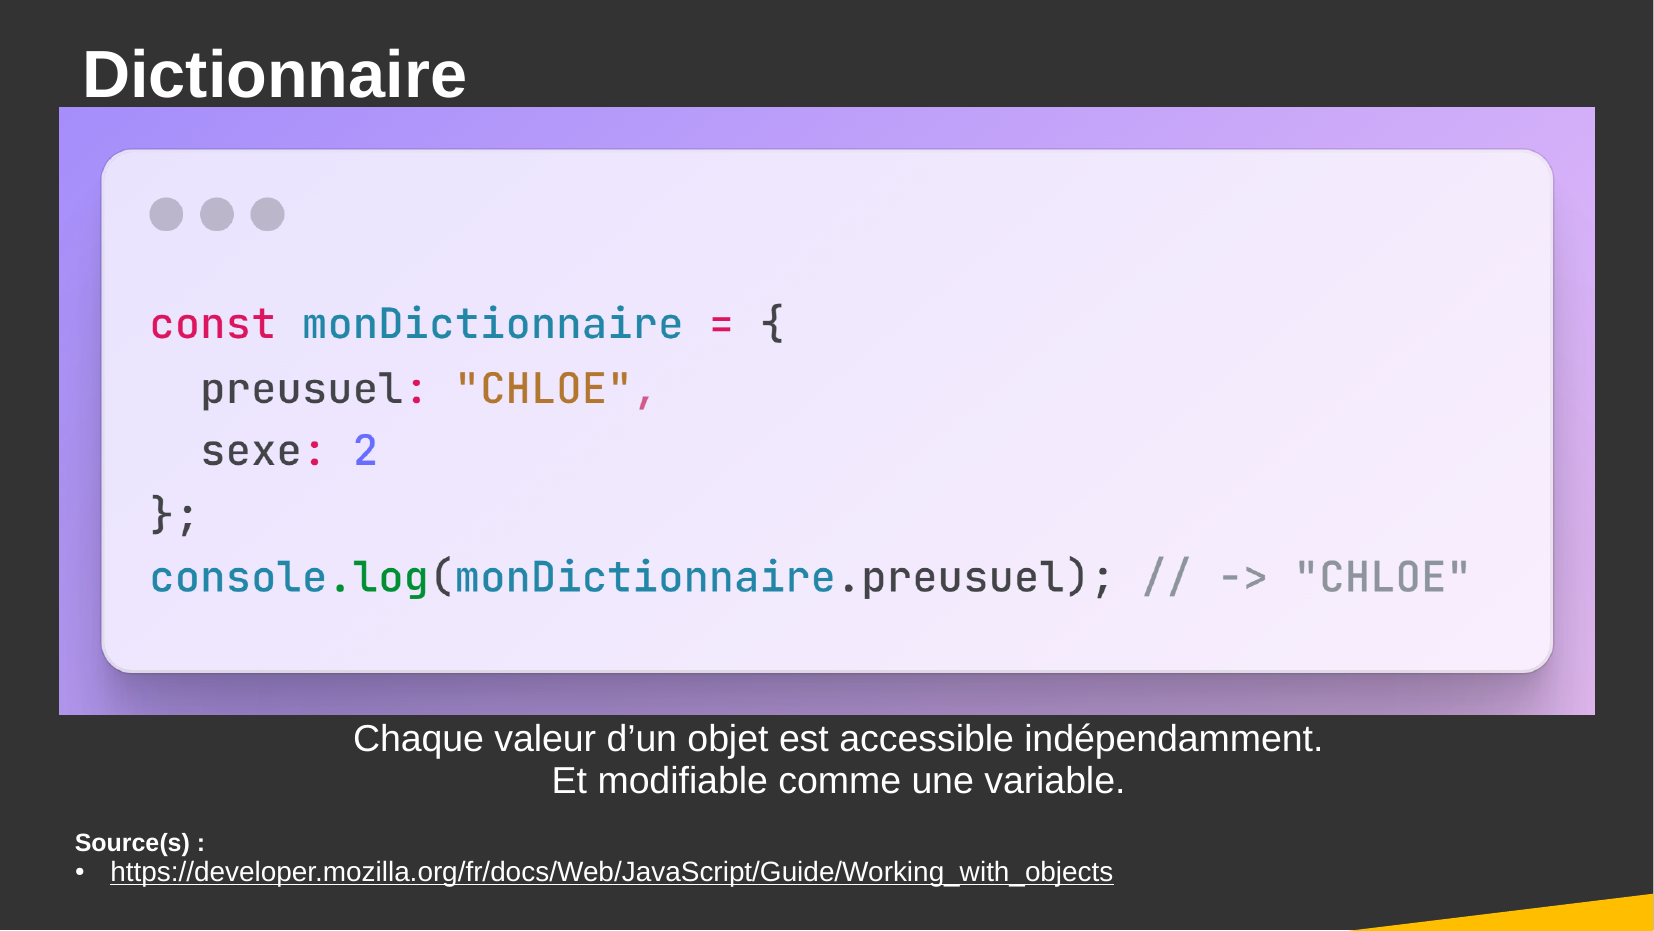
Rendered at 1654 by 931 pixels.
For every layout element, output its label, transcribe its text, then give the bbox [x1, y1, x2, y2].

text_box Source(s) : https://developer.mozilla.org/fr/docs/Web/JavaScript/Guide/Working_with_objects [60, 821, 1583, 920]
text_box [1347, 893, 1654, 931]
text_box Chaque valeur d’un objet est accessible indépendamment. Et modifiable comme une variable. [94, 715, 1583, 810]
picture [59, 107, 1595, 715]
title Dictionnaire [82, 37, 1571, 107]
